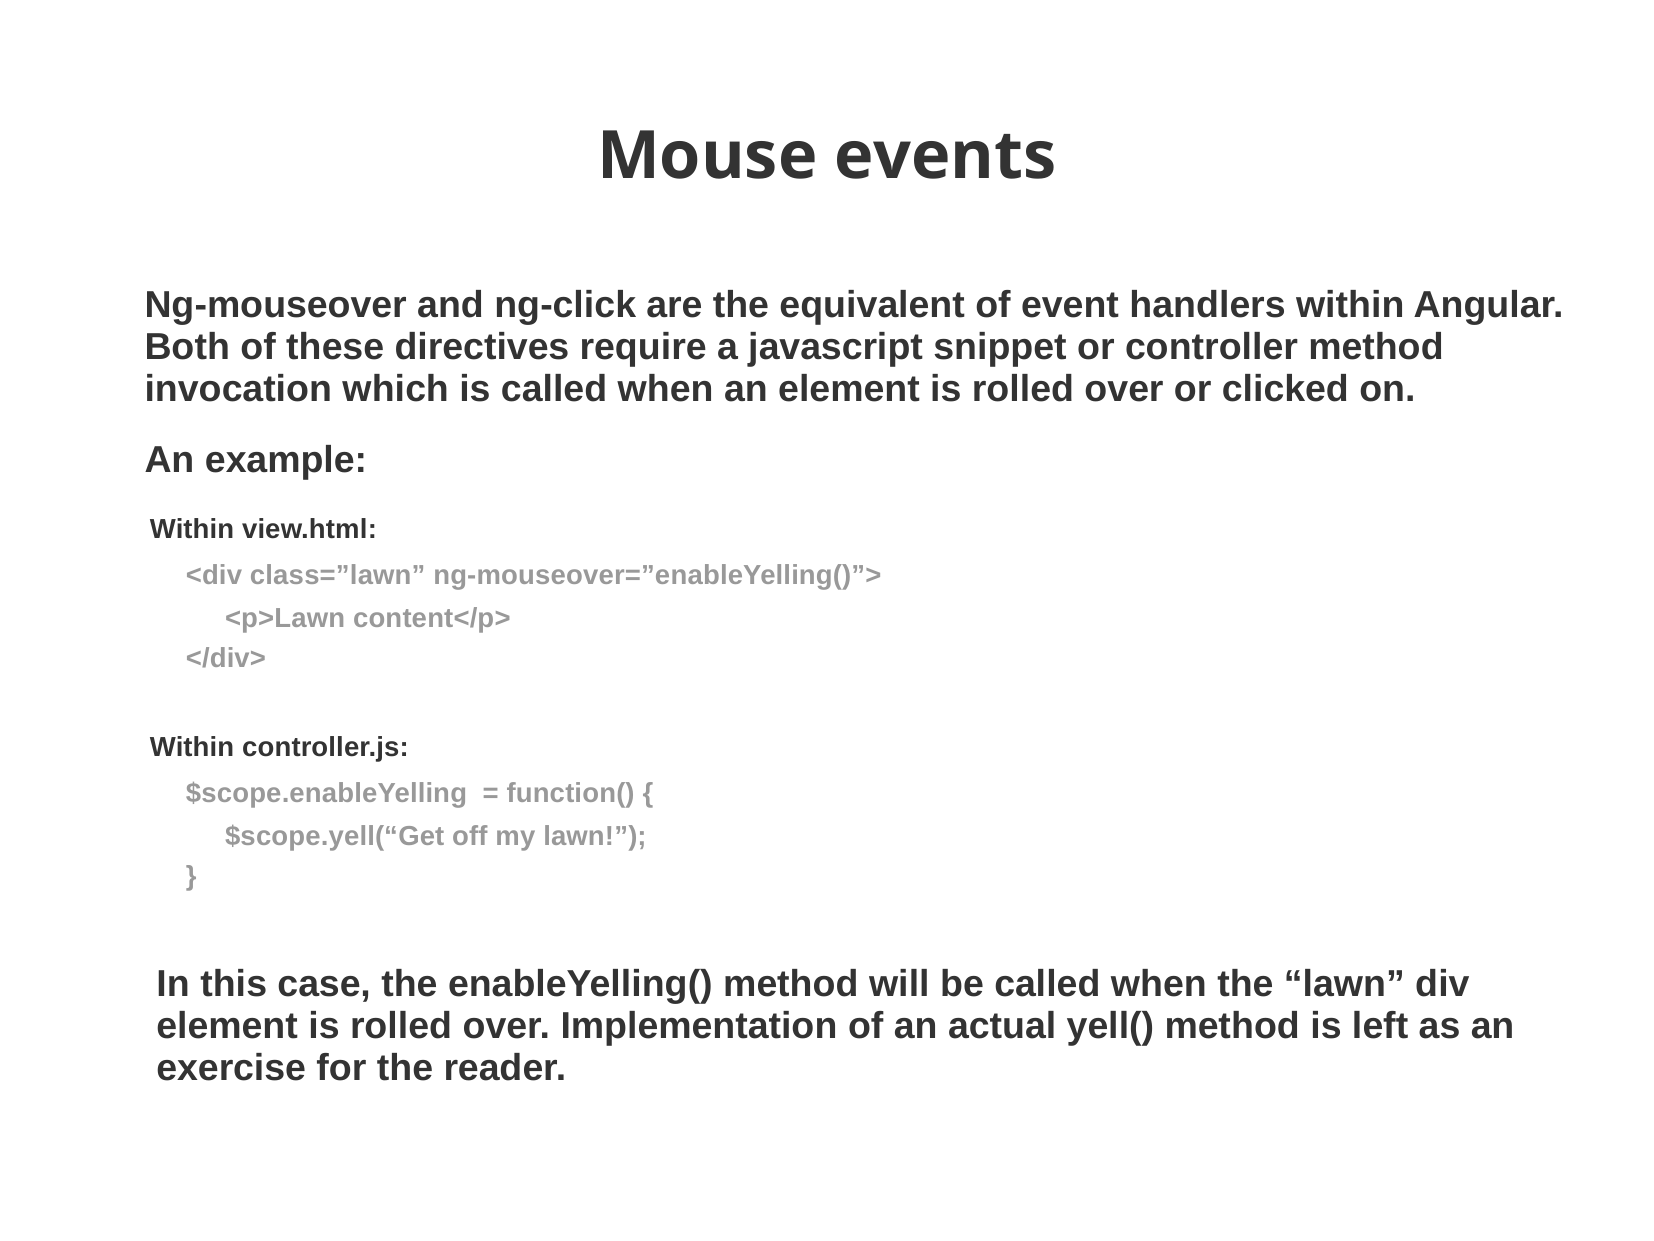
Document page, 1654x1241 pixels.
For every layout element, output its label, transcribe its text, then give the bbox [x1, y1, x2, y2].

title Mouse events [82, 49, 1571, 257]
list Within view.html: <div class=”lawn” ng-mouseover=”enableYelling()”> <p>Lawn content</p> </div> Within controller.js: $scope.enableYelling = function() { $scope.yell(“Get off my lawn!”); } [118, 467, 1607, 898]
text_box In this case, the enableYelling() method will be called when the “lawn” div element is rolled over. Implementation of an actual yell() method is left as an exercise for the reader. [94, 962, 1560, 1099]
list Ng-mouseover and ng-click are the equivalent of event handlers within Angular. Both of these directives require a javascript snippet or controller method invocation which is called when an element is rolled over or clicked on. An example: [82, 283, 1571, 714]
